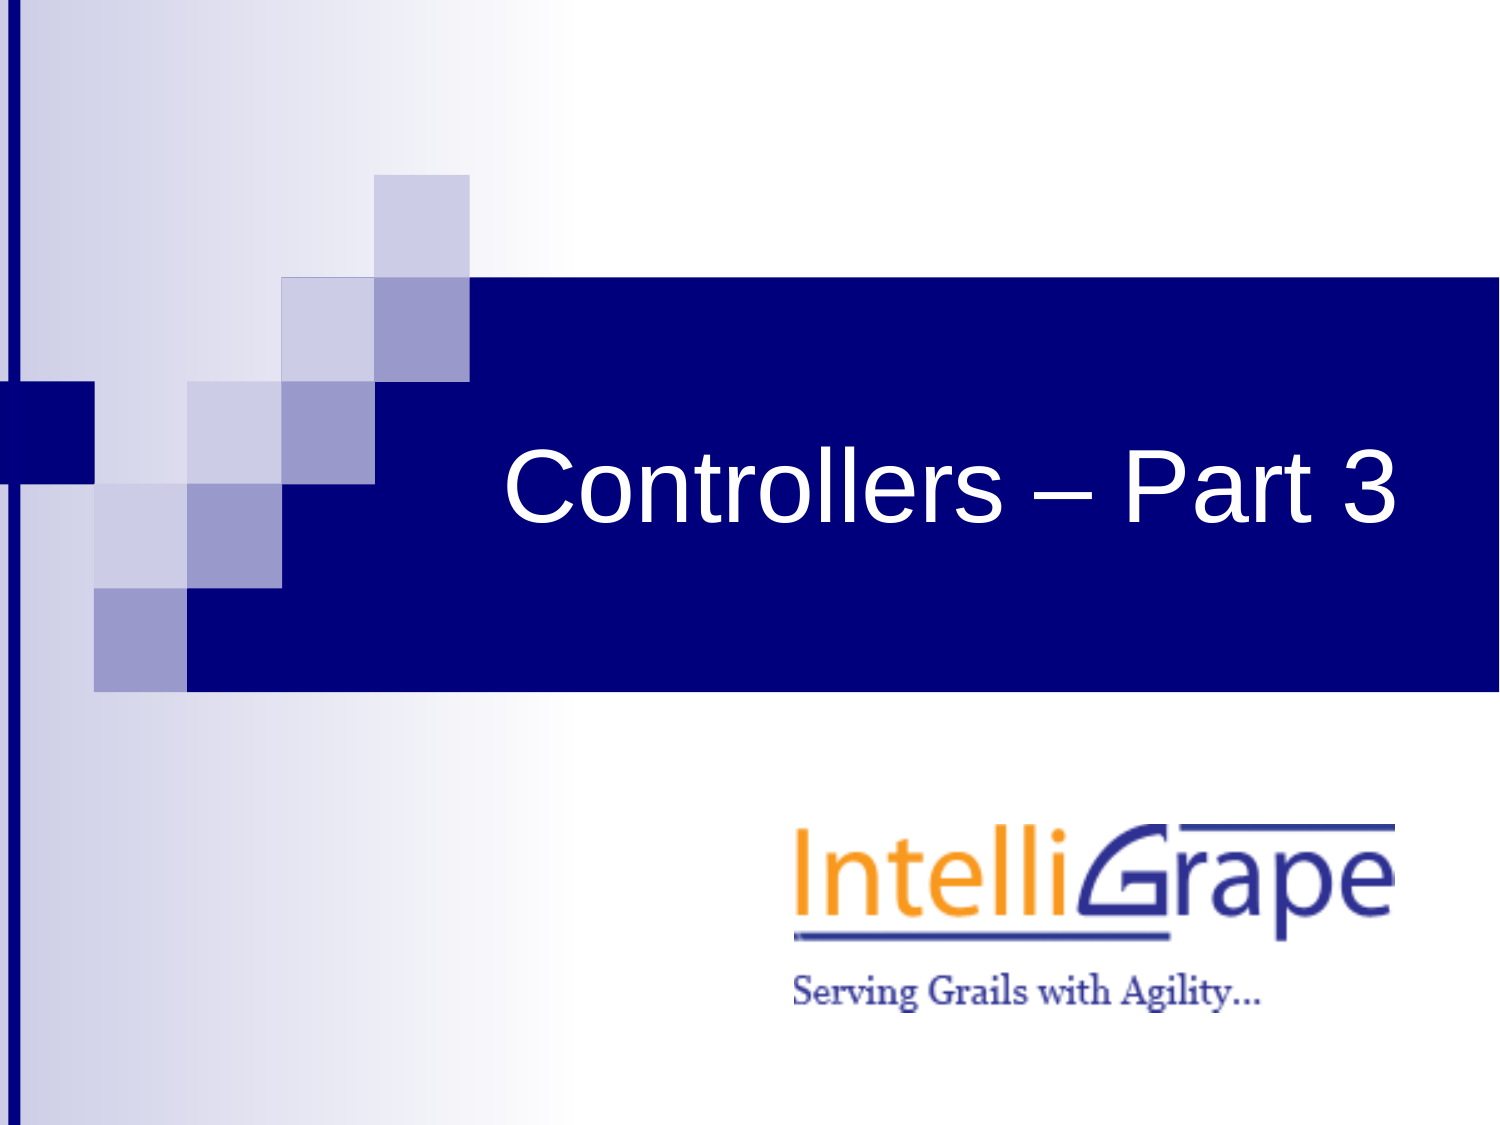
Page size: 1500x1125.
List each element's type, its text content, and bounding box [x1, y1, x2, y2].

picture [794, 824, 1395, 1013]
title Controllers – Part 3 [487, 299, 1476, 663]
